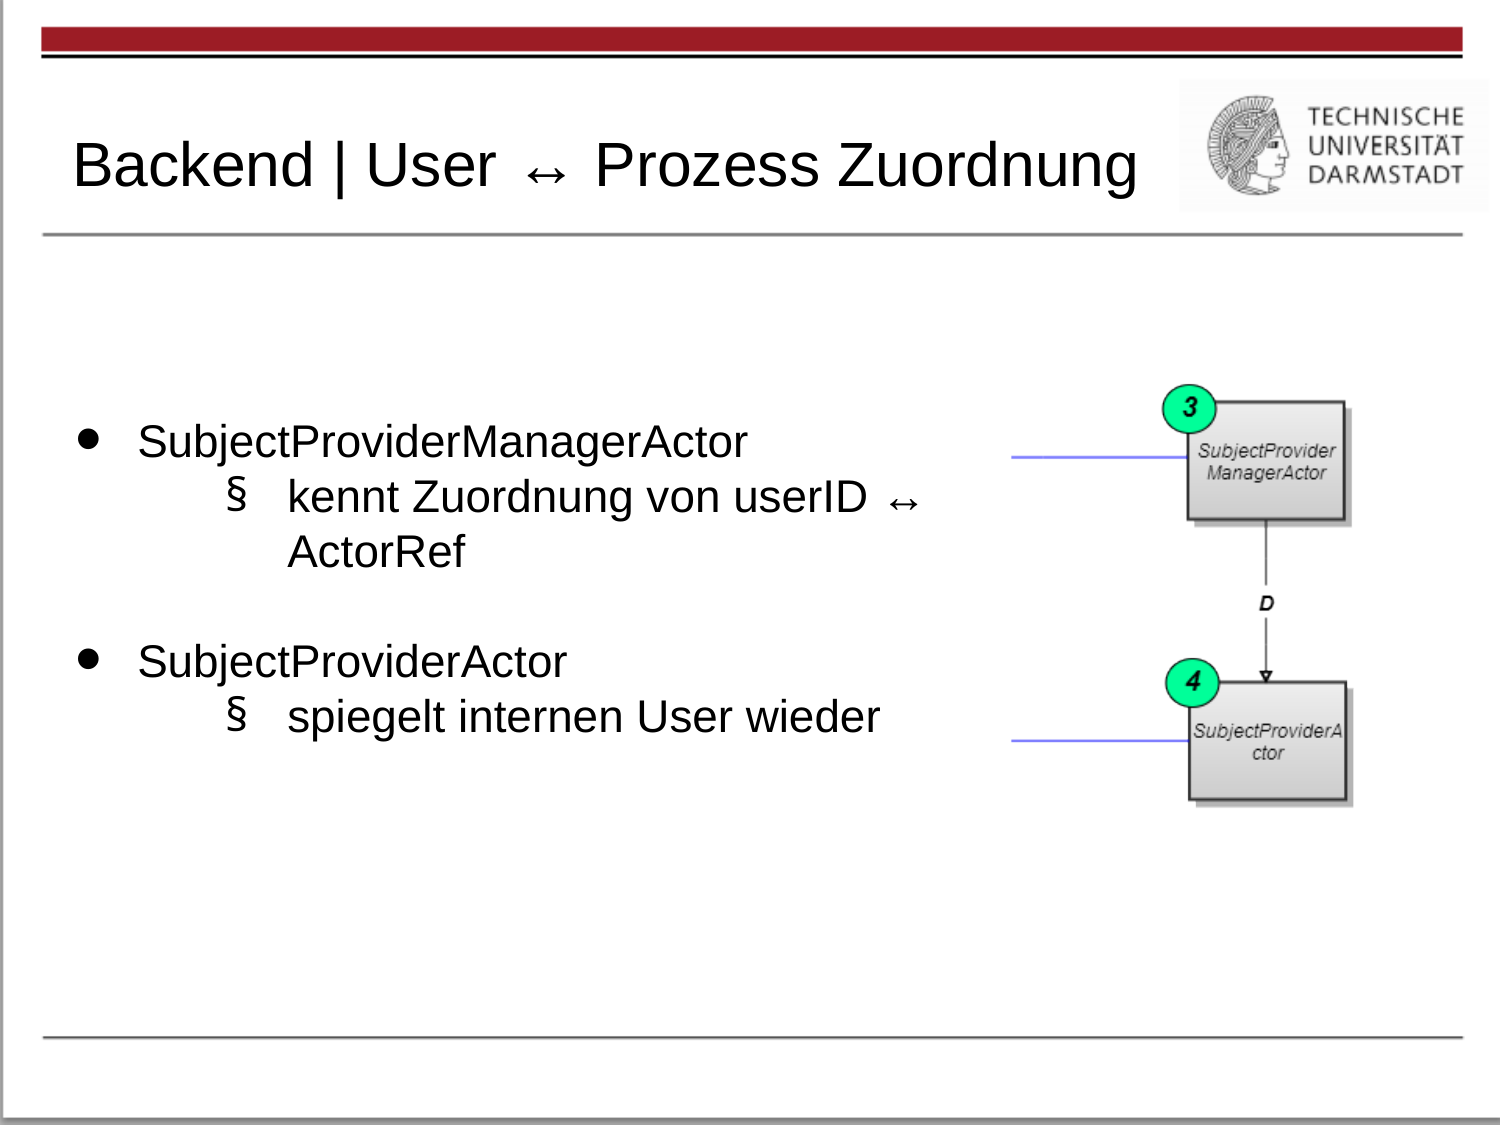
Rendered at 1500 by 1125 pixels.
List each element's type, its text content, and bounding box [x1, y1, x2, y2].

text_box SubjectProviderManagerActor kennt Zuordnung von userID ↔ ActorRef SubjectProviderActor spiegelt internen User wieder [47, 396, 1063, 1034]
text_box [0, 0, 1500, 1125]
text_box Backend | User ↔ Prozess Zuordnung [57, 109, 1265, 213]
picture [858, 295, 1500, 918]
